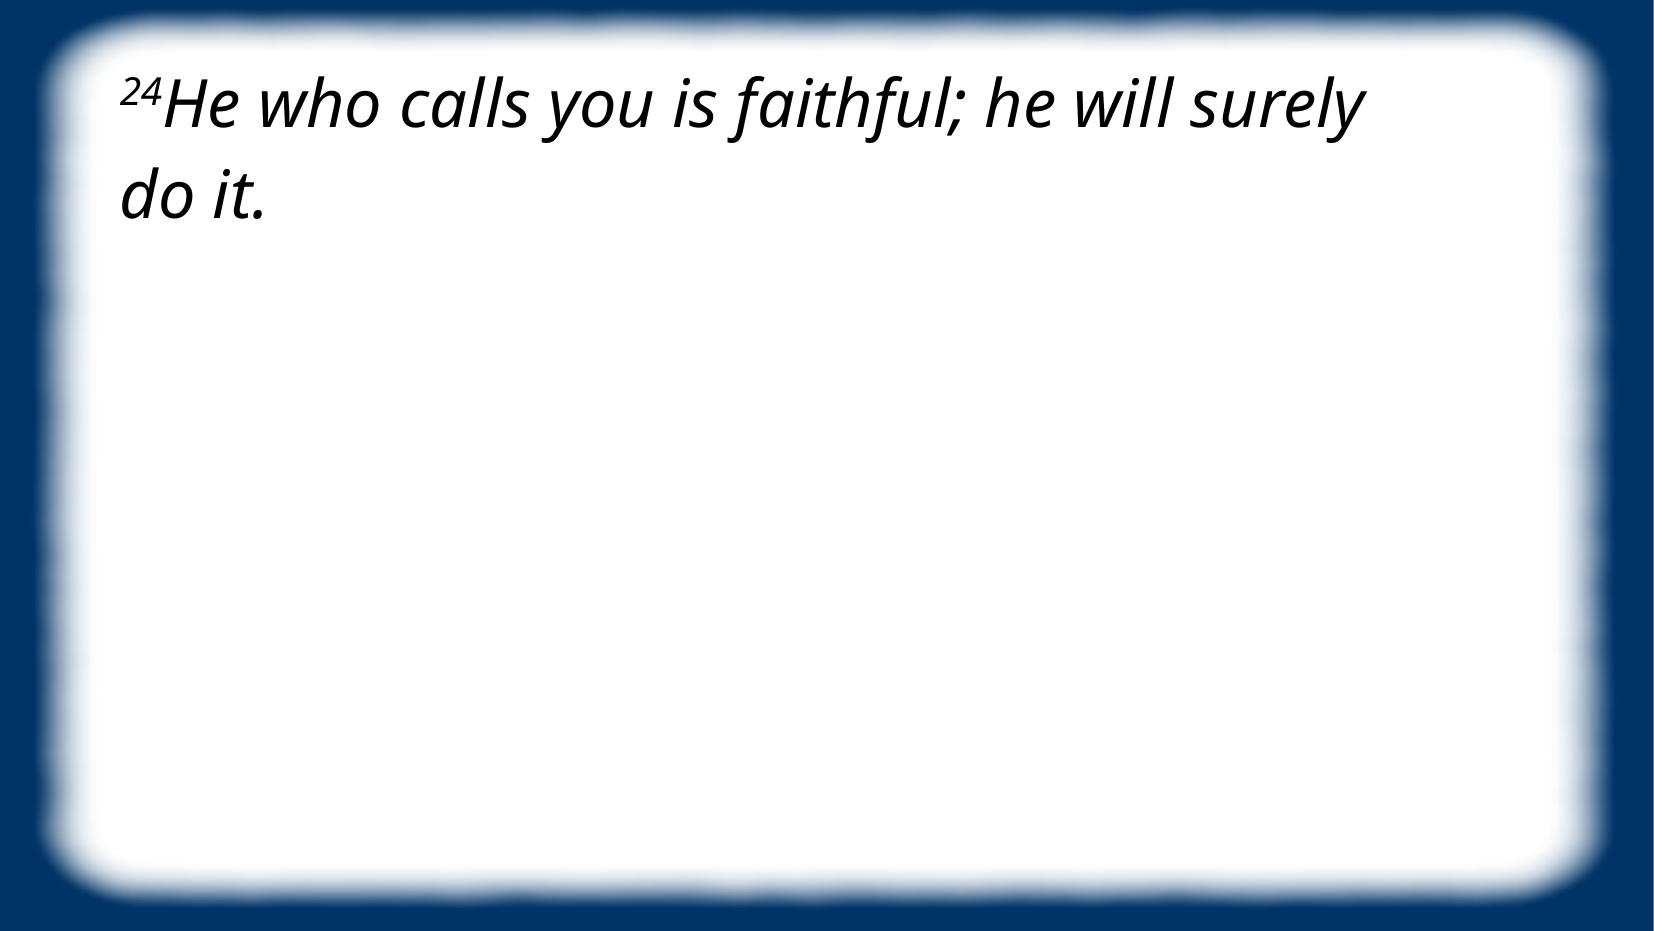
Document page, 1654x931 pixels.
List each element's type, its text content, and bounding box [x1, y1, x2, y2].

text_box 24He who calls you is faithful; he will surely do it. [105, 48, 1546, 242]
picture [0, 0, 1654, 931]
